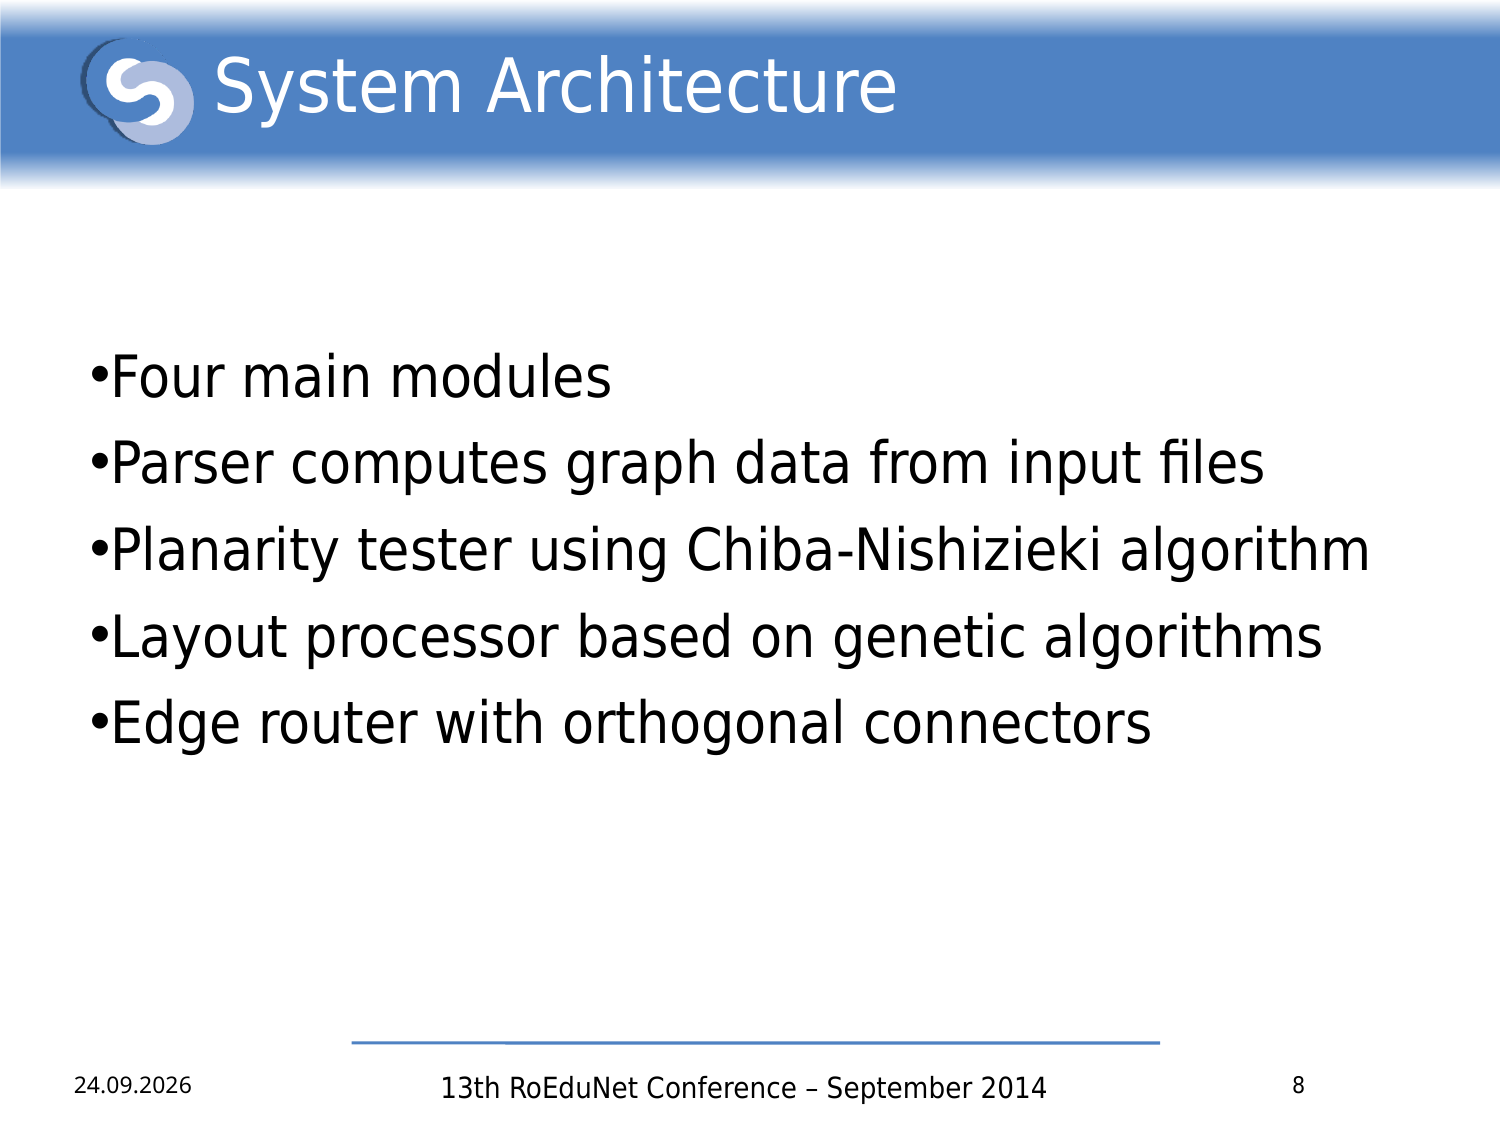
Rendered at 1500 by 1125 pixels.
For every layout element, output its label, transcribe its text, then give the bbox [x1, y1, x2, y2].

text_box 12.09.2014 [59, 1062, 245, 1109]
text_box <number> [1277, 1061, 1426, 1108]
title System Architecture [199, 11, 1425, 155]
list Four main modules Parser computes graph data from input files Planarity tester using Chiba-Nishizieki algorithm Layout processor based on genetic algorithms Edge router with orthogonal connectors [75, 213, 1426, 882]
picture [0, 0, 1500, 189]
text_box 13th RoEduNet Conference – September 2014 [421, 1061, 1067, 1108]
